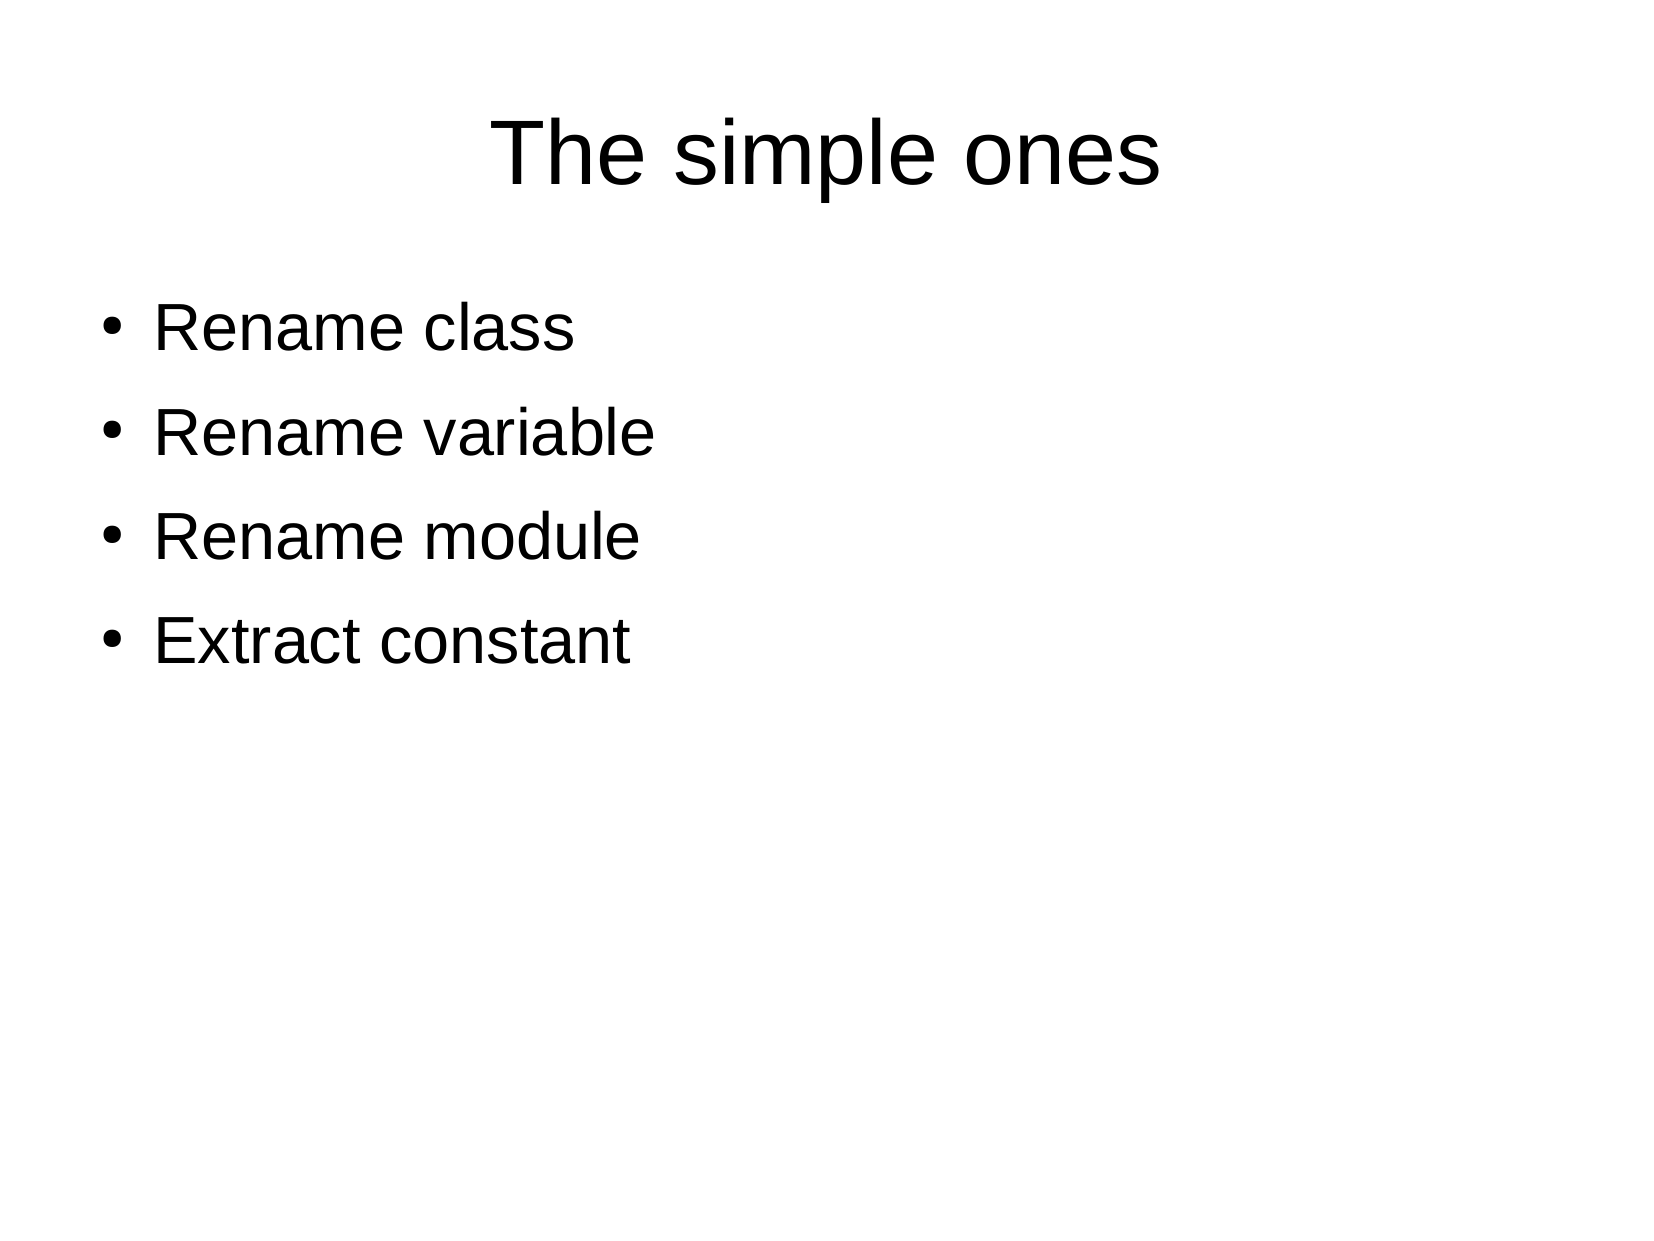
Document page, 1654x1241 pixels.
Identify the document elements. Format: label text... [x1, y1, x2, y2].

list Rename class Rename variable Rename module Extract constant [82, 290, 1571, 1109]
title The simple ones [82, 49, 1571, 257]
